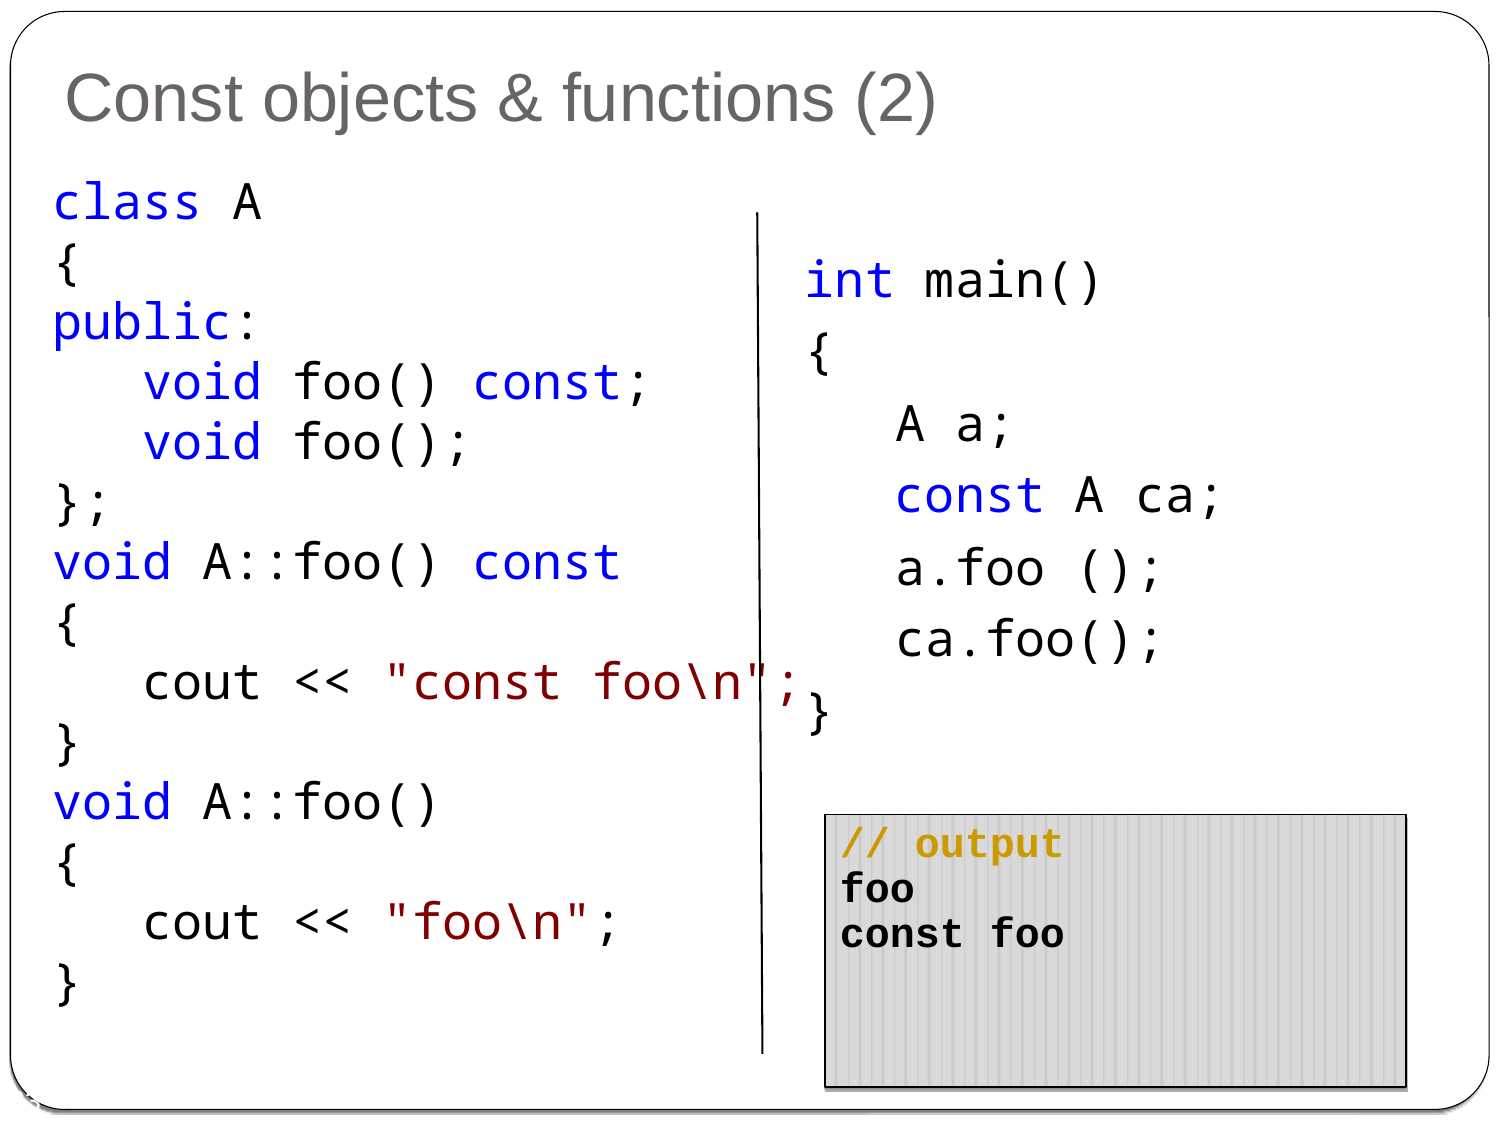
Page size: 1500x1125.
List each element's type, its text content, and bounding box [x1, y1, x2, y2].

text_box // output foo const foo [825, 814, 1407, 1087]
slide_number <number> [0, 1074, 50, 1125]
text_box int main() { A a; const A ca; a.foo (); ca.foo(); } [774, 212, 1468, 1110]
title Const objects & functions (2) [50, 45, 1450, 150]
list class A { public: void foo() const; void foo(); }; void A::foo() const { cout << "const foo\n"; } void A::foo() { cout << "foo\n"; } [37, 162, 1463, 1088]
